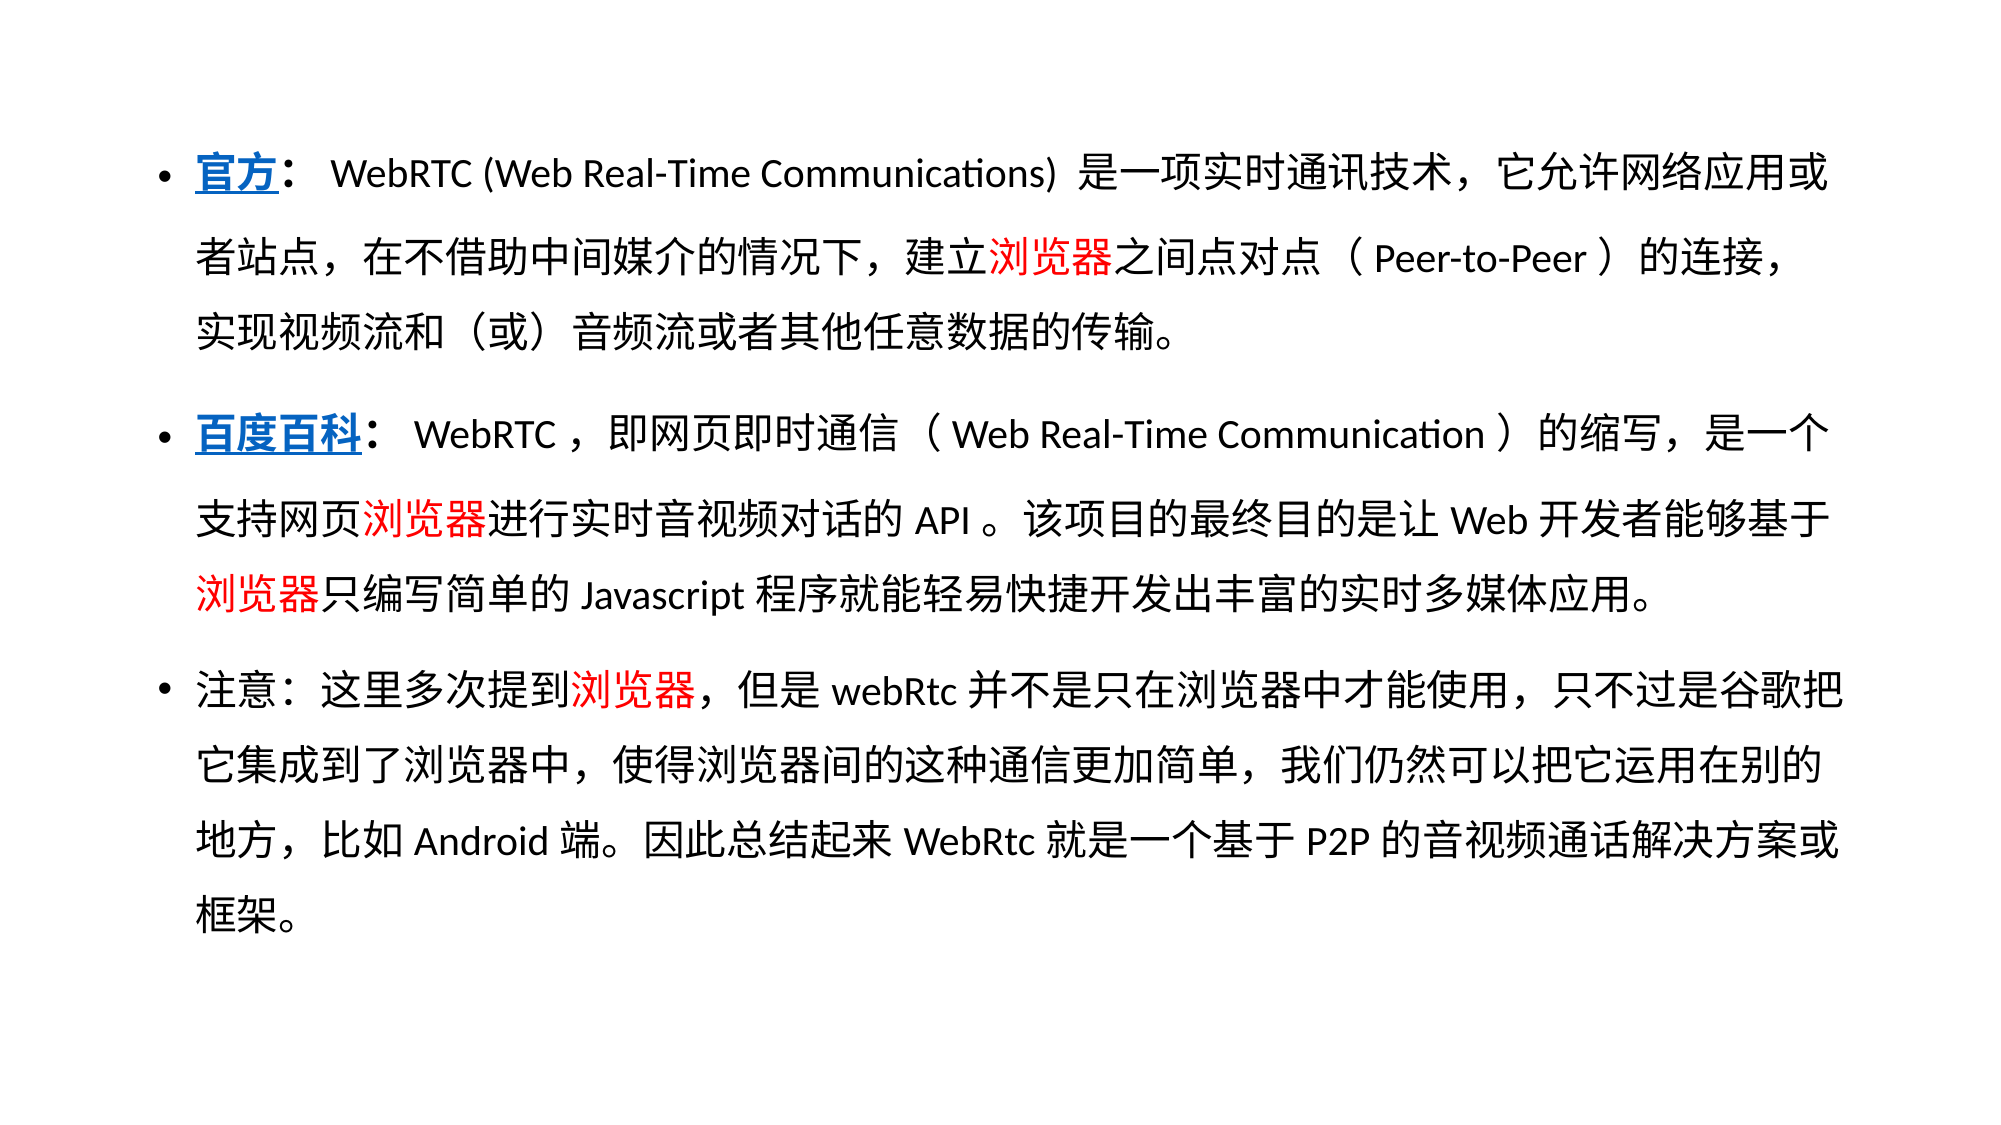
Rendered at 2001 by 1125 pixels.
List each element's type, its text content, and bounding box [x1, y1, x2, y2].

list 官方：WebRTC (Web Real-Time Communications) 是一项实时通讯技术，它允许网络应用或者站点，在不借助中间媒介的情况下，建立浏览器之间点对点（Peer-to-Peer）的连接，实现视频流和（或）音频流或者其他任意数据的传输。 百度百科：WebRTC，即网页即时通信（Web Real-Time Communication）的缩写，是一个支持网页浏览器进行实时音视频对话的API。该项目的最终目的是让Web开发者能够基于浏览器只编写简单的Javascript程序就能轻易快捷开发出丰富的实时多媒体应用。 注意：这里多次提到浏览器，但是webRtc并不是只在浏览器中才能使用，只不过是谷歌把它集成到了浏览器中，使得浏览器间的这种通信更加简单，我们仍然可以把它运用在别的地方，比如Android端。因此总结起来WebRtc就是一个基于P2P的音视频通话解决方案或框架。 [142, 37, 1863, 1102]
